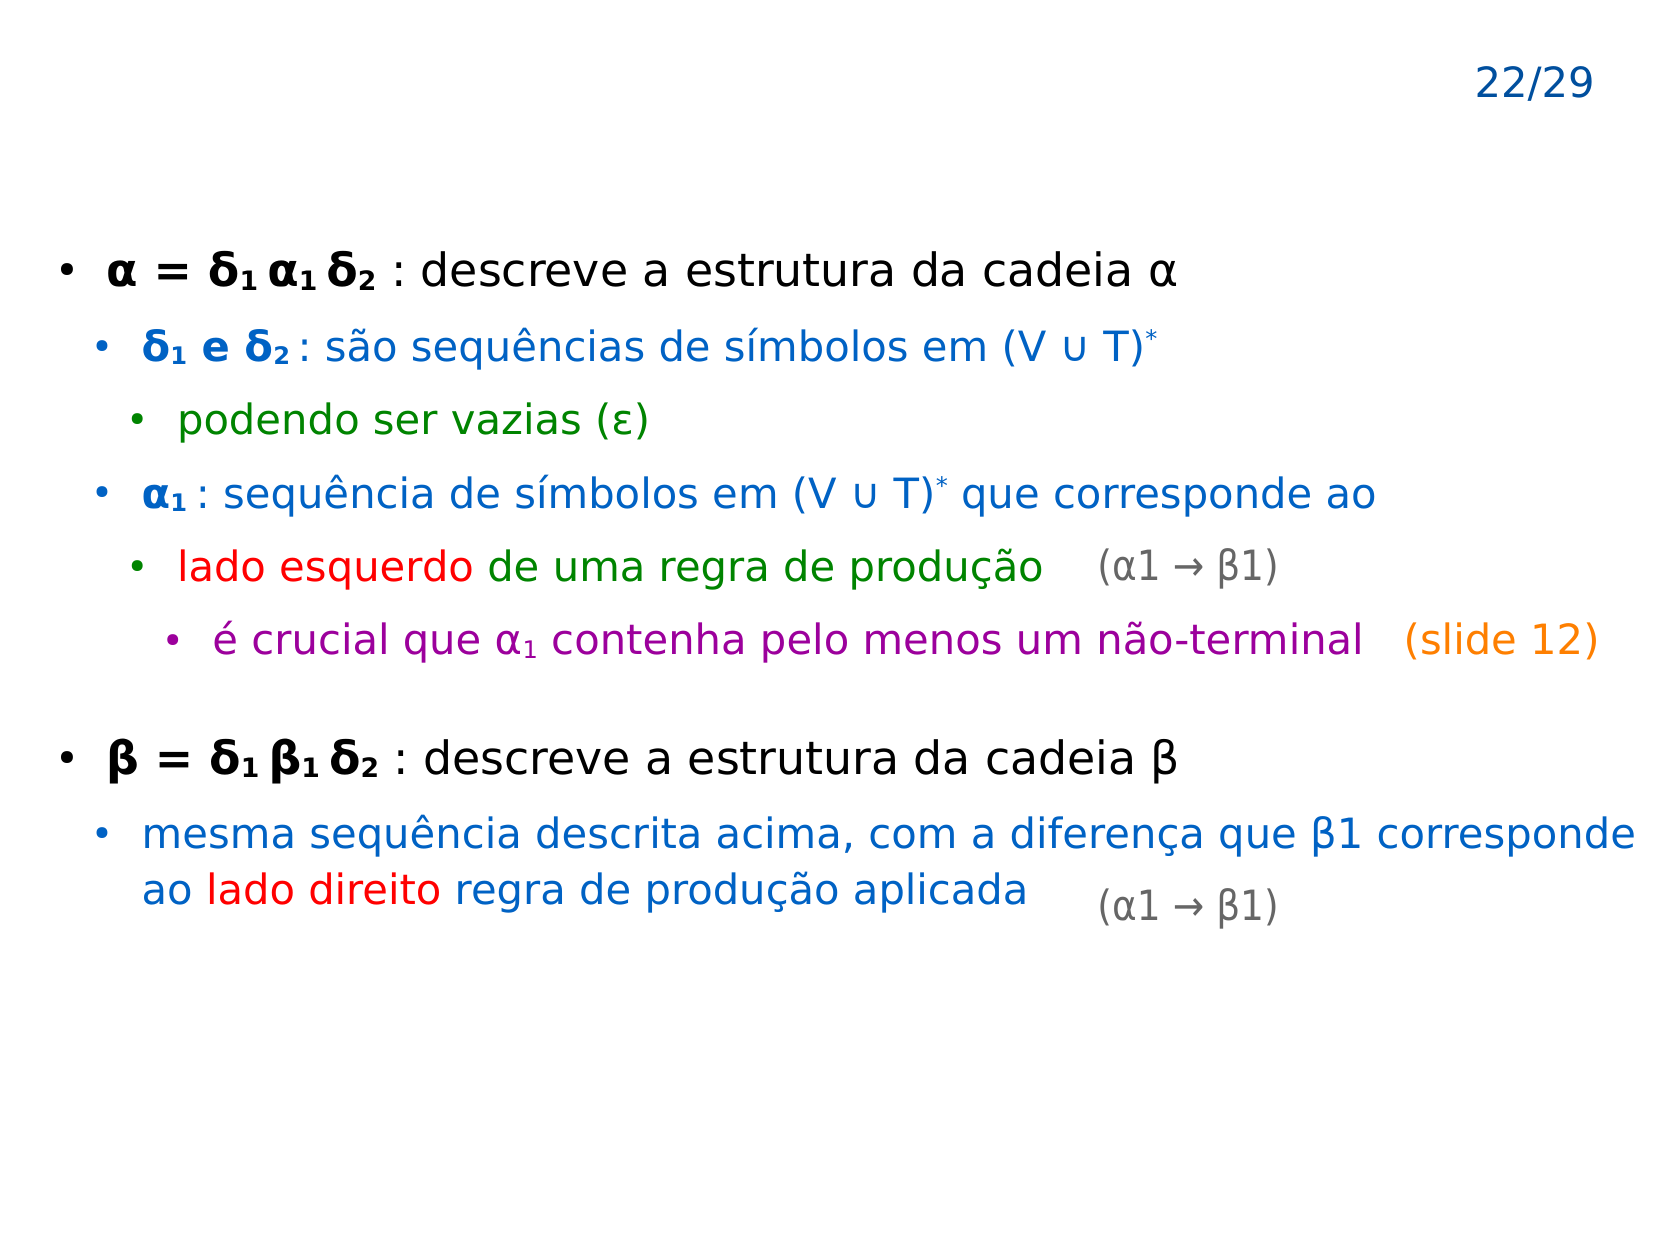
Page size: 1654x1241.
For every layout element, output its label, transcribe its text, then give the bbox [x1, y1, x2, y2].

text_box (α1 → β1) [1082, 873, 1461, 938]
list α = δ1 α1 δ2 : descreve a estrutura da cadeia α δ1 e δ2 : são sequências de símbolos em (V ∪ T)* podendo ser vazias (ε) α1 : sequência de símbolos em (V ∪ T)* que corresponde ao lado esquerdo de uma regra de produção é crucial que α1 contenha pelo menos um não-terminal (slide 12) β = δ1 β1 δ2 : descreve a estrutura da cadeia β mesma sequência descrita acima, com a diferença que β1 corresponde ao lado direito regra de produção aplicada [59, 236, 1654, 1182]
text_box (α1 → β1) [1082, 534, 1461, 598]
